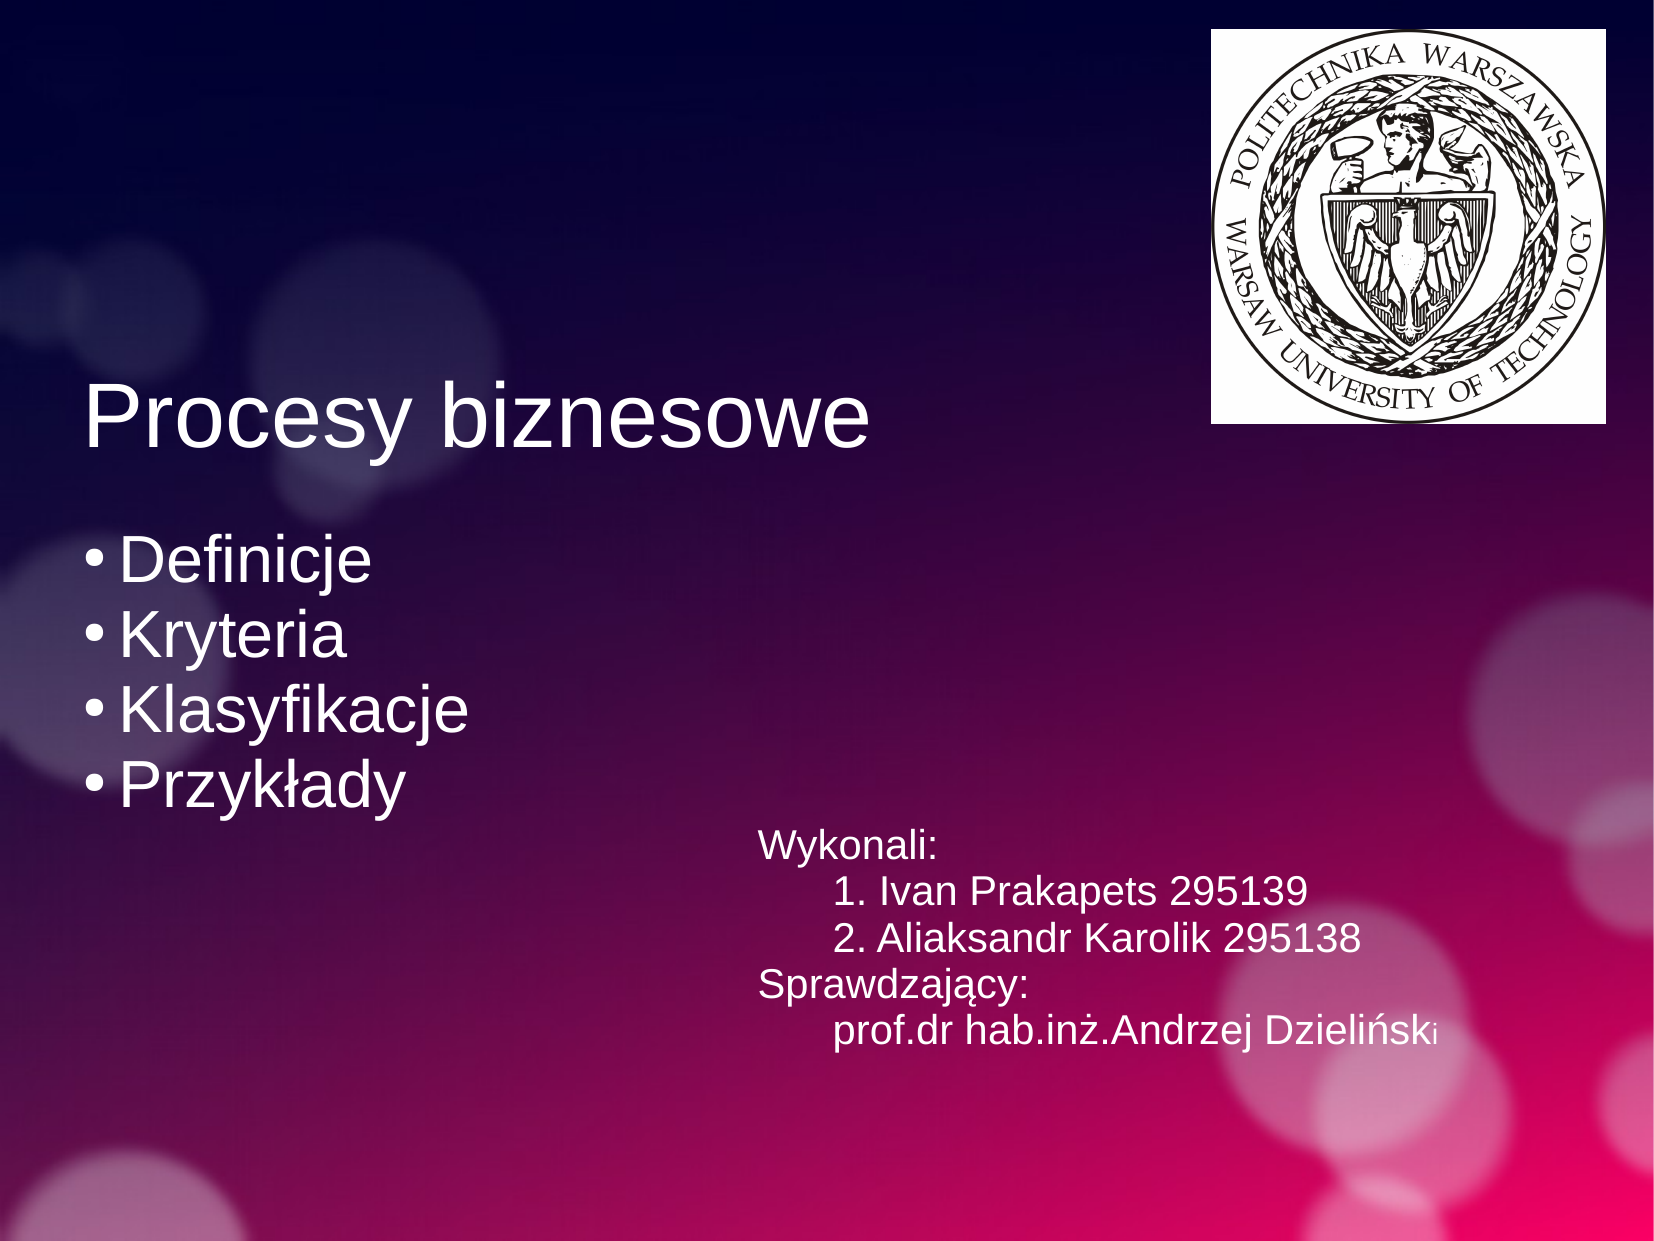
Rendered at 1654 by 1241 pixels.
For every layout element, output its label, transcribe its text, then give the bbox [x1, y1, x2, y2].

picture [0, 0, 1654, 1241]
title Procesy biznesowe [82, 312, 1571, 520]
subtitle Definicje Kryteria Klasyfikacje Przykłady Wykonali: 1. Ivan Prakapets 295139 2. Aliaksandr Karolik 295138 Sprawdzający: prof.dr hab.inż.Andrzej Dzieliński [82, 522, 1571, 1054]
